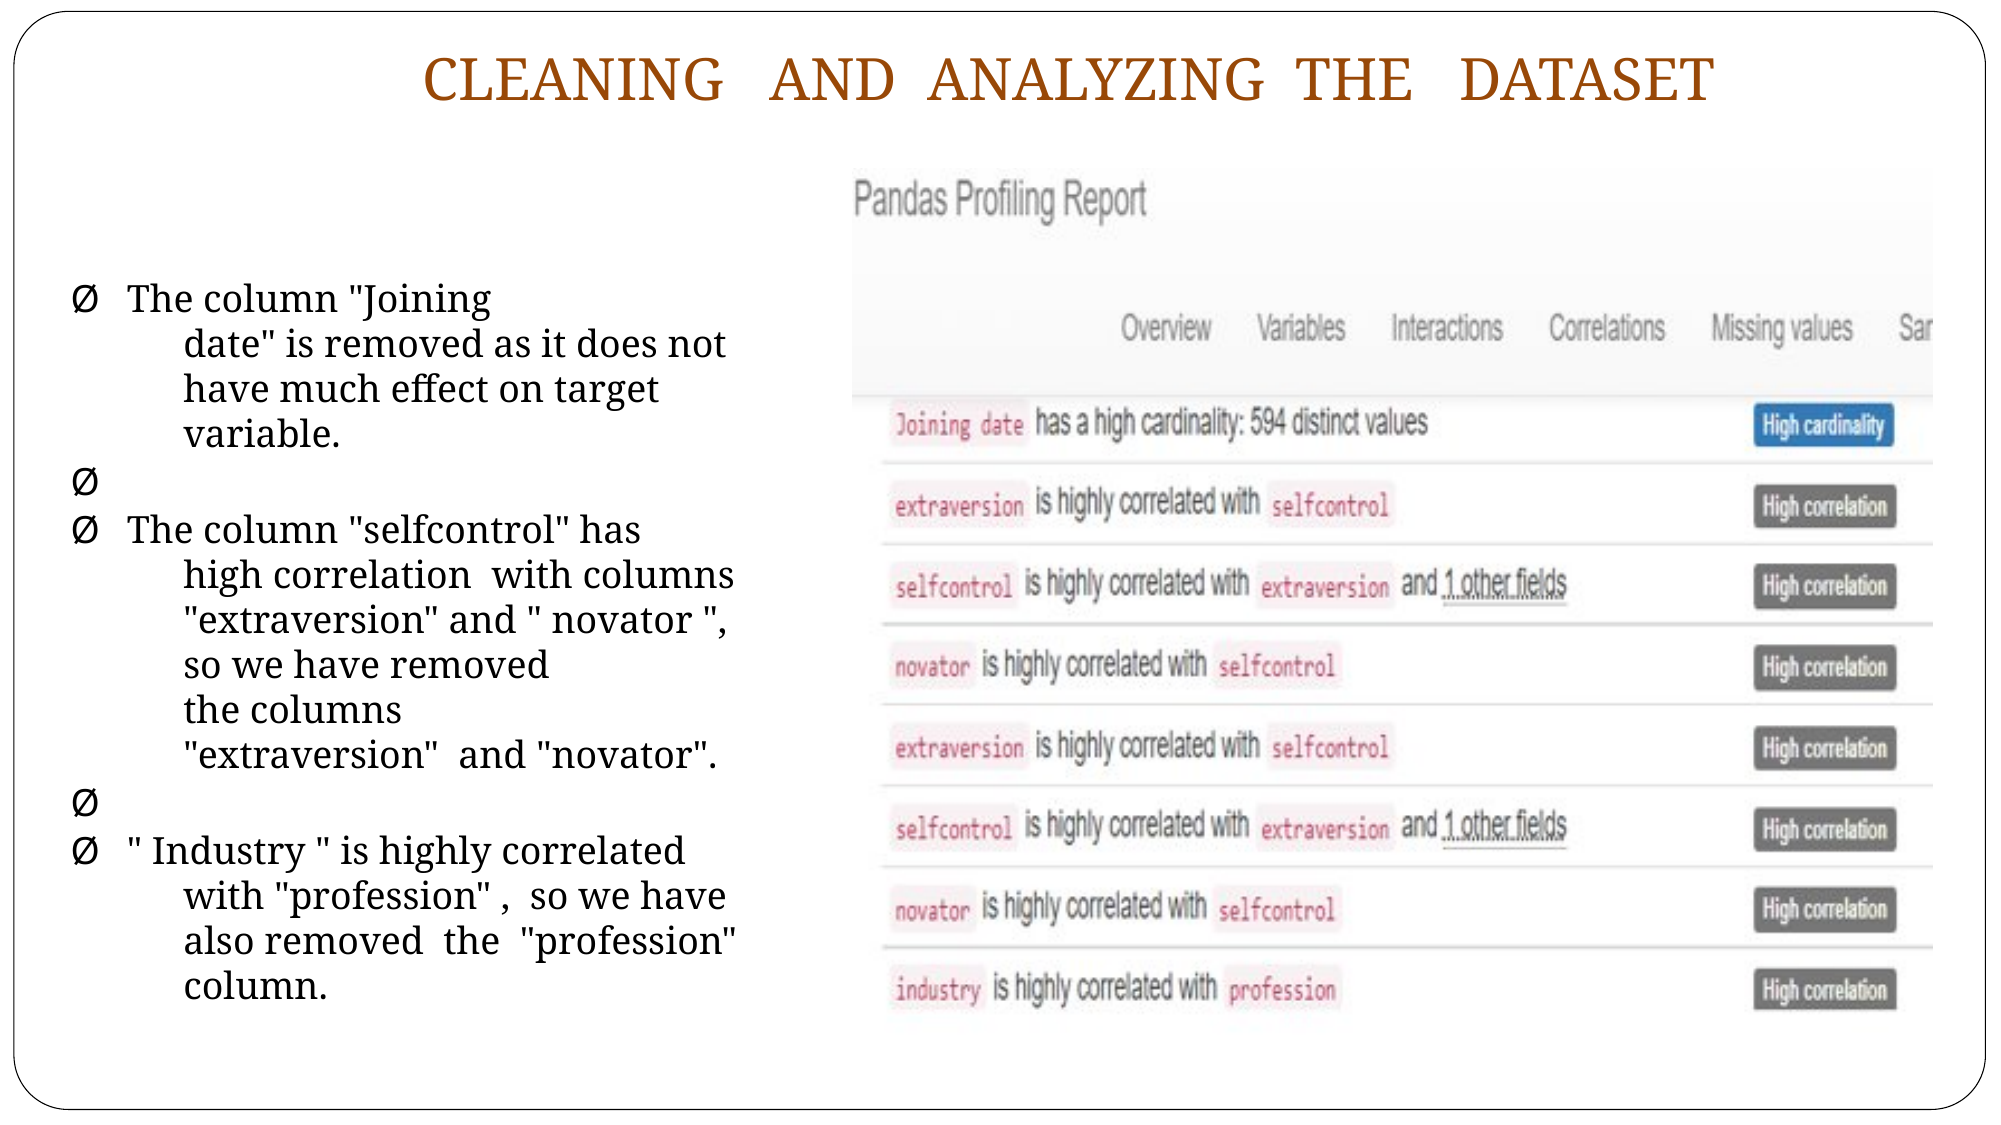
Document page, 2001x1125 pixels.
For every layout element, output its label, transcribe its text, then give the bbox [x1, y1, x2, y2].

picture [852, 168, 1933, 1046]
text_box CLEANING AND ANALYZING THE DATASET [56, 42, 1864, 106]
text_box The column "Joining date" is removed as it does not have much effect on target variable.​ The column "selfcontrol" has high correlation with columns "extraversion" and " novator ", so we have removed the columns "extraversion" and "novator". " Industry " is highly correlated with "profession" , so we have also removed the "profession" column. [55, 267, 768, 920]
